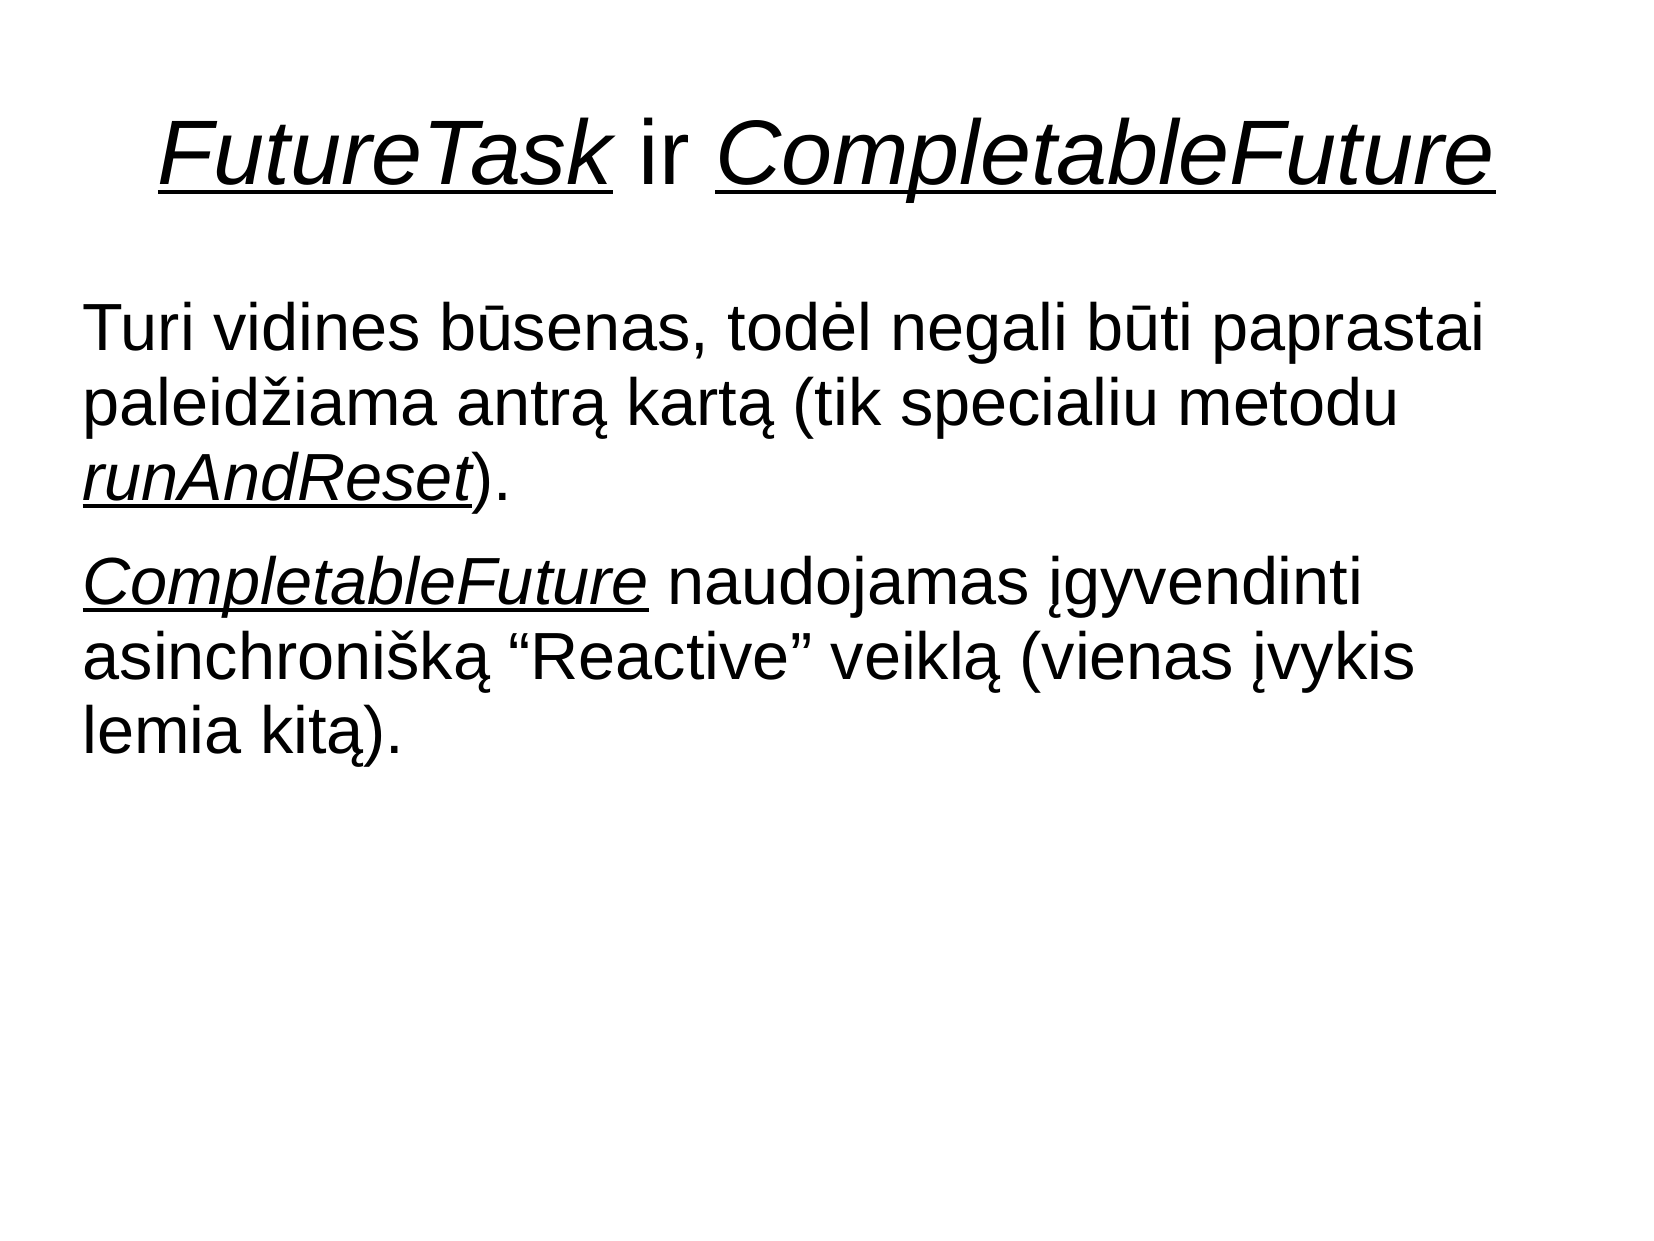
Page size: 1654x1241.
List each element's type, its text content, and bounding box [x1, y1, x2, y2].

list Turi vidines būsenas, todėl negali būti paprastai paleidžiama antrą kartą (tik specialiu metodu runAndReset). CompletableFuture naudojamas įgyvendinti asinchronišką “Reactive” veiklą (vienas įvykis lemia kitą). [82, 290, 1571, 1010]
title FutureTask ir CompletableFuture [82, 49, 1571, 257]
